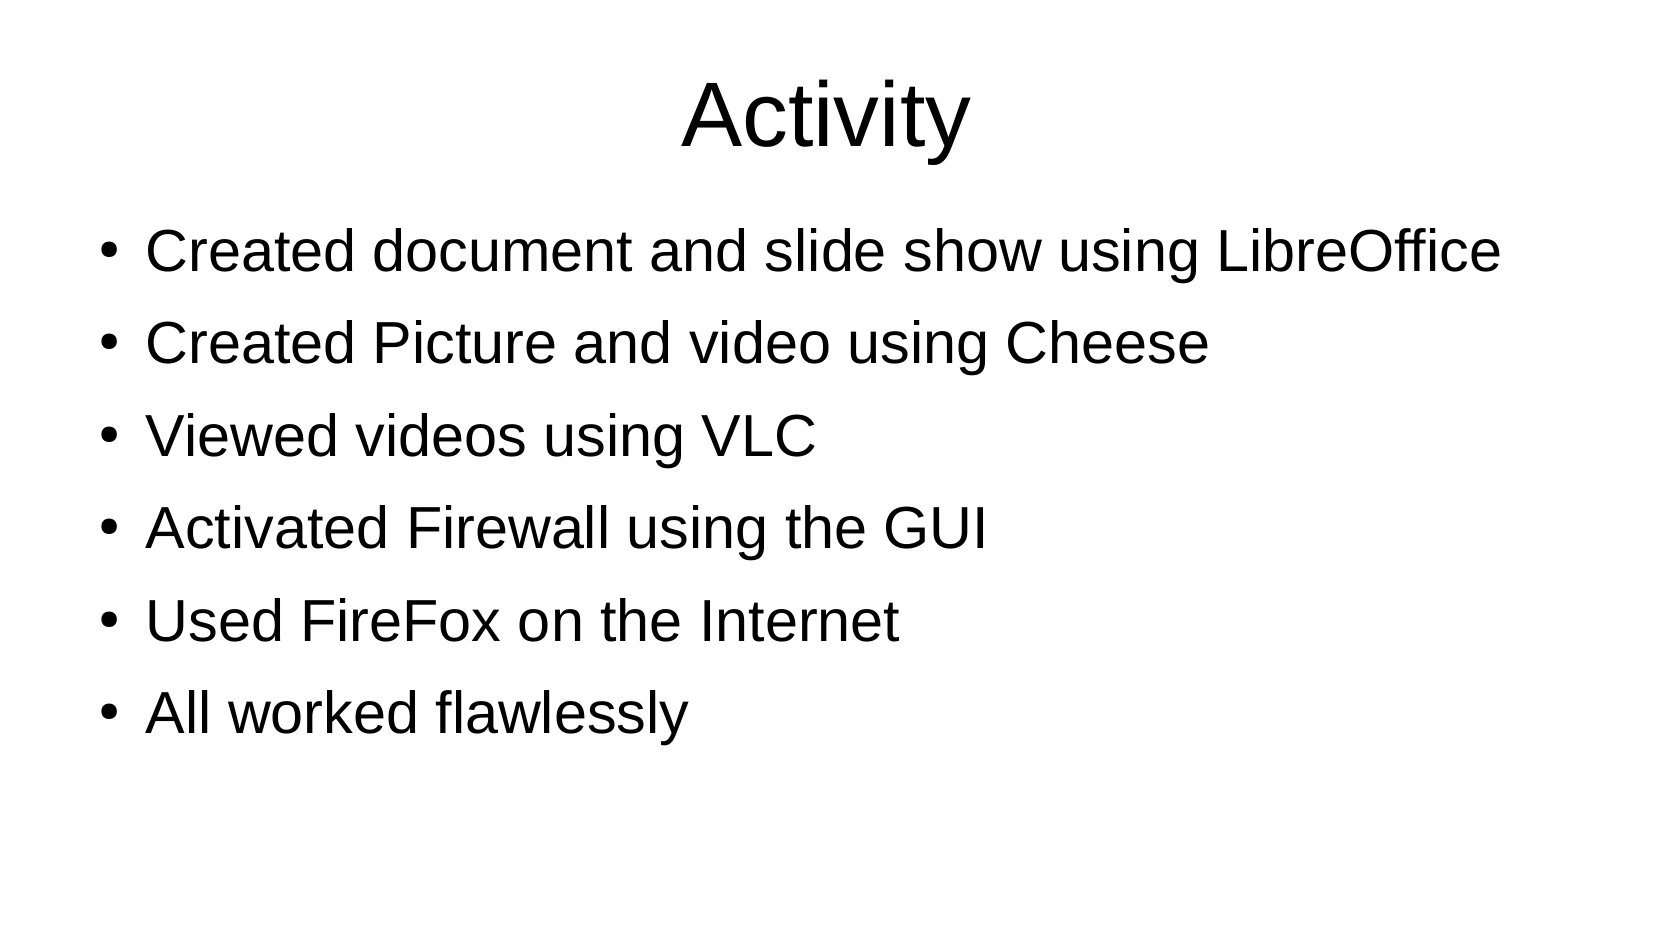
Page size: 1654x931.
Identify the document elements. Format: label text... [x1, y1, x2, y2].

list Created document and slide show using LibreOffice Created Picture and video using Cheese Viewed videos using VLC Activated Firewall using the GUI Used FireFox on the Internet All worked flawlessly [82, 217, 1571, 758]
title Activity [82, 37, 1571, 193]
